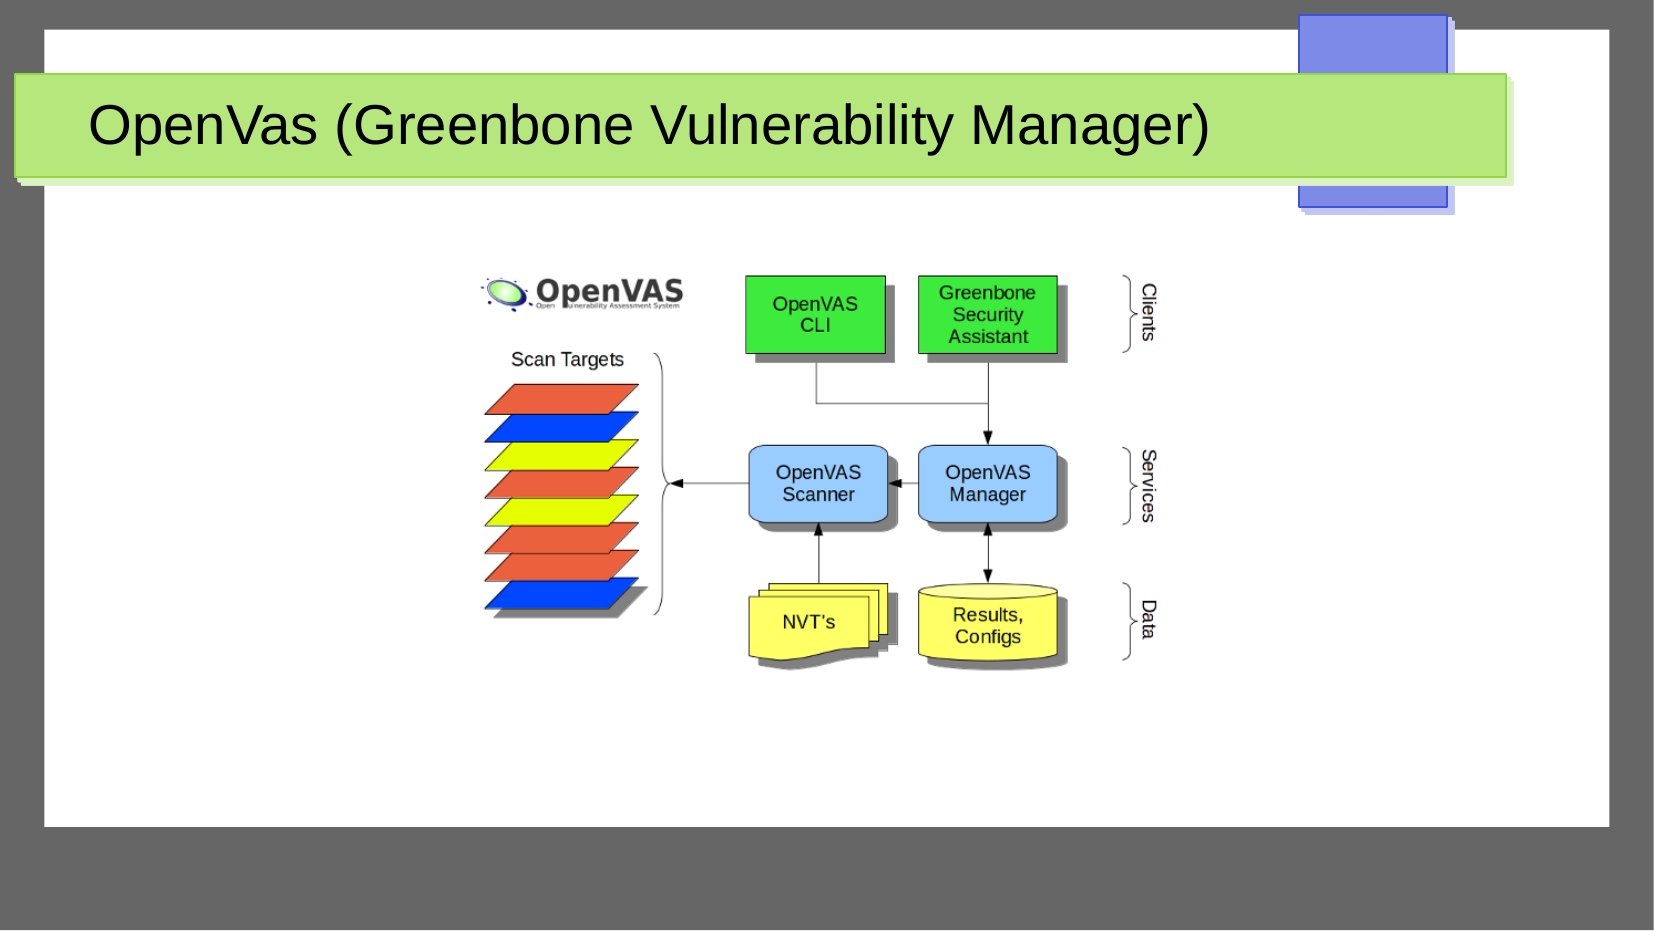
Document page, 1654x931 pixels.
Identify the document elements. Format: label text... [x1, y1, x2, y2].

title OpenVas (Greenbone Vulnerability Manager) [88, 73, 1506, 178]
picture [476, 270, 1163, 676]
